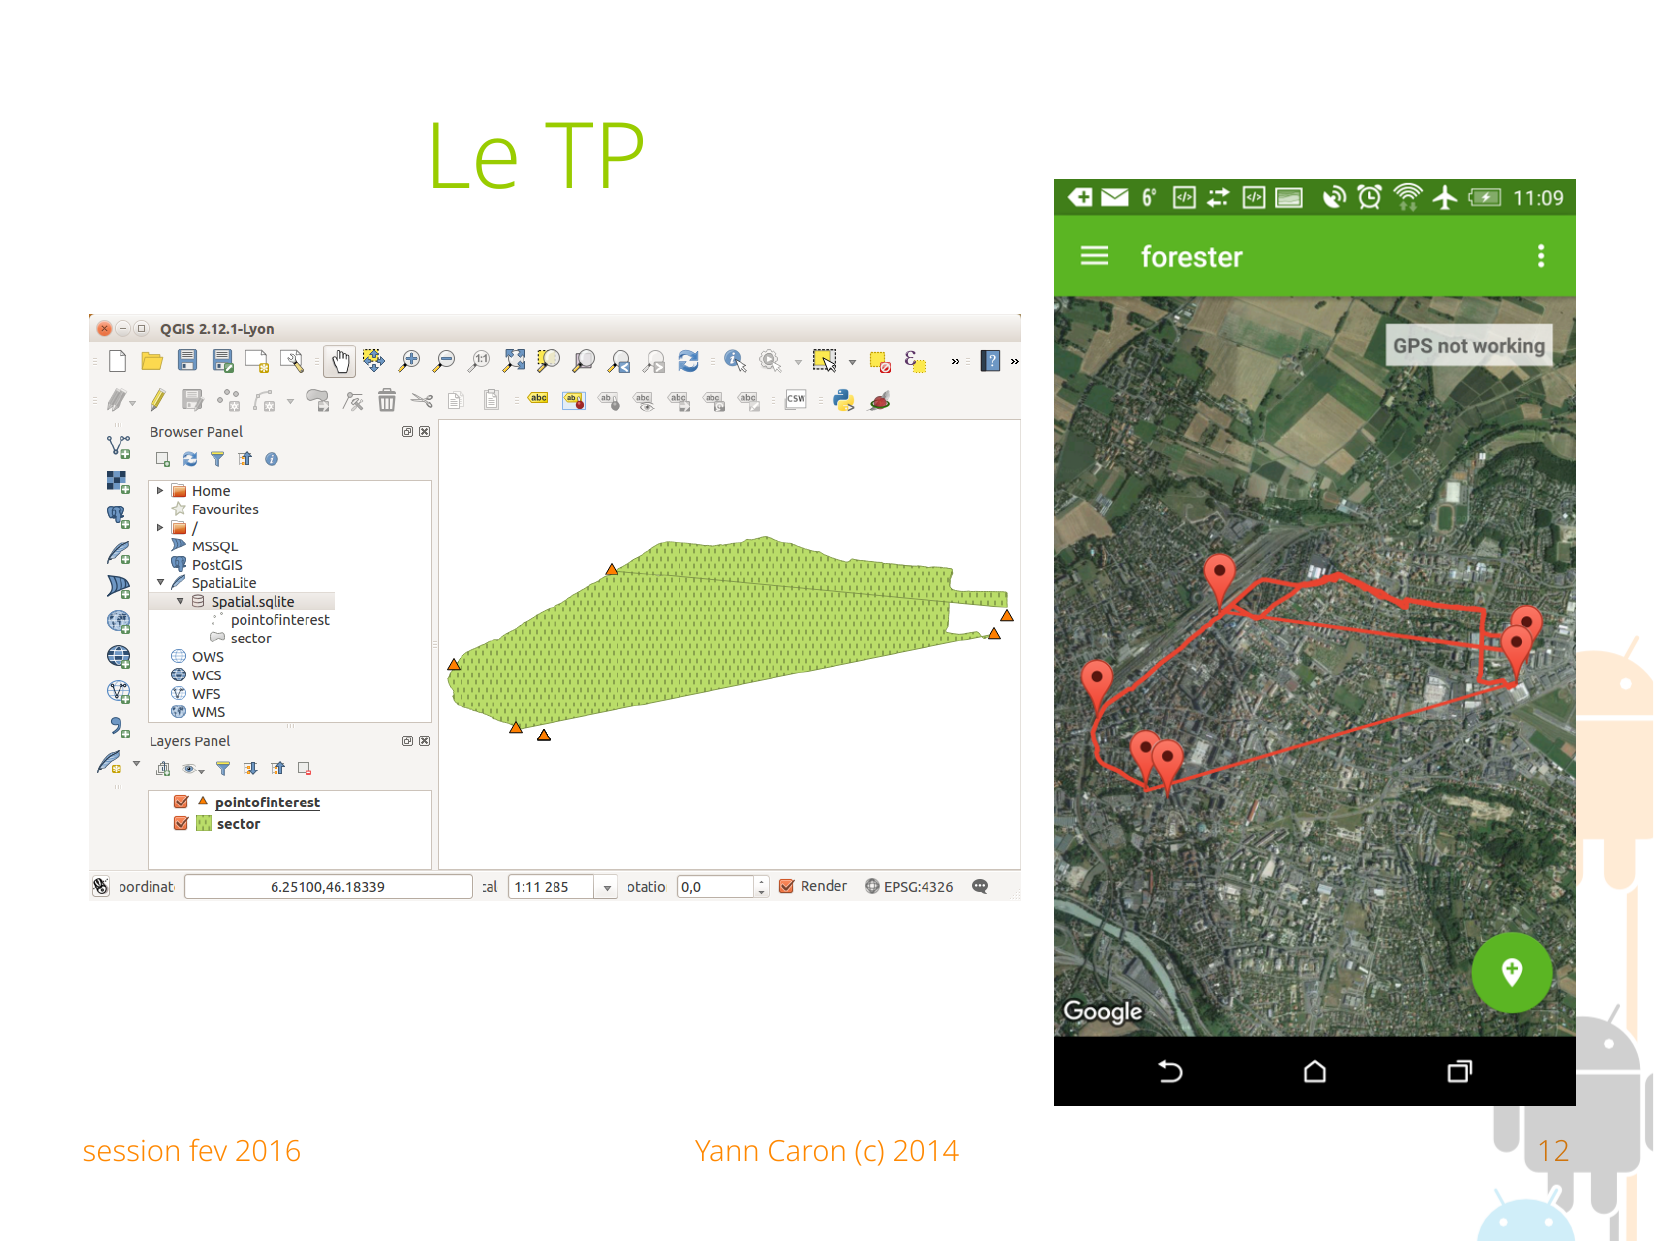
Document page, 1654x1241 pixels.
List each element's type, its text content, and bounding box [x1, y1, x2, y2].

picture [89, 179, 1654, 1241]
title Le TP [82, 49, 991, 257]
